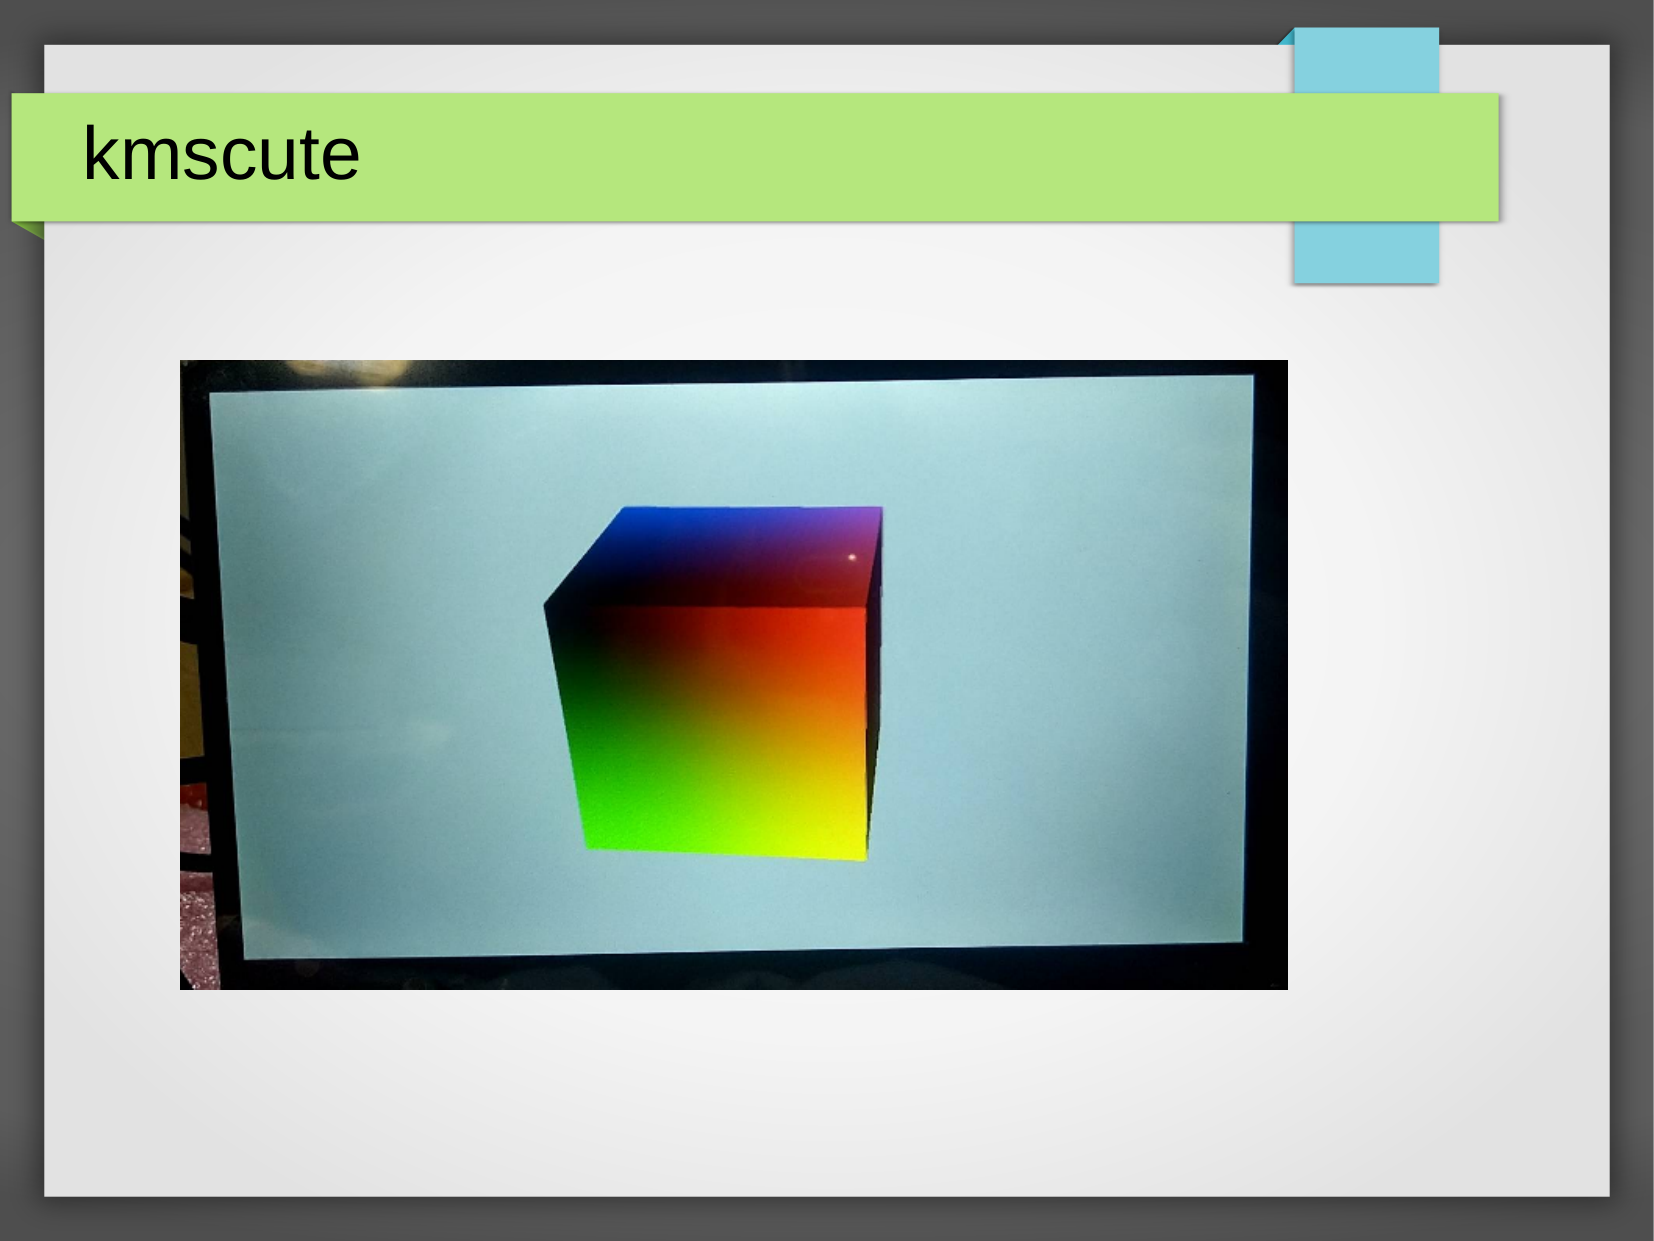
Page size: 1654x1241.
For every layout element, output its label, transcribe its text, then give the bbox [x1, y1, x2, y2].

title kmscute [82, 94, 1264, 213]
picture [0, 0, 1654, 1241]
